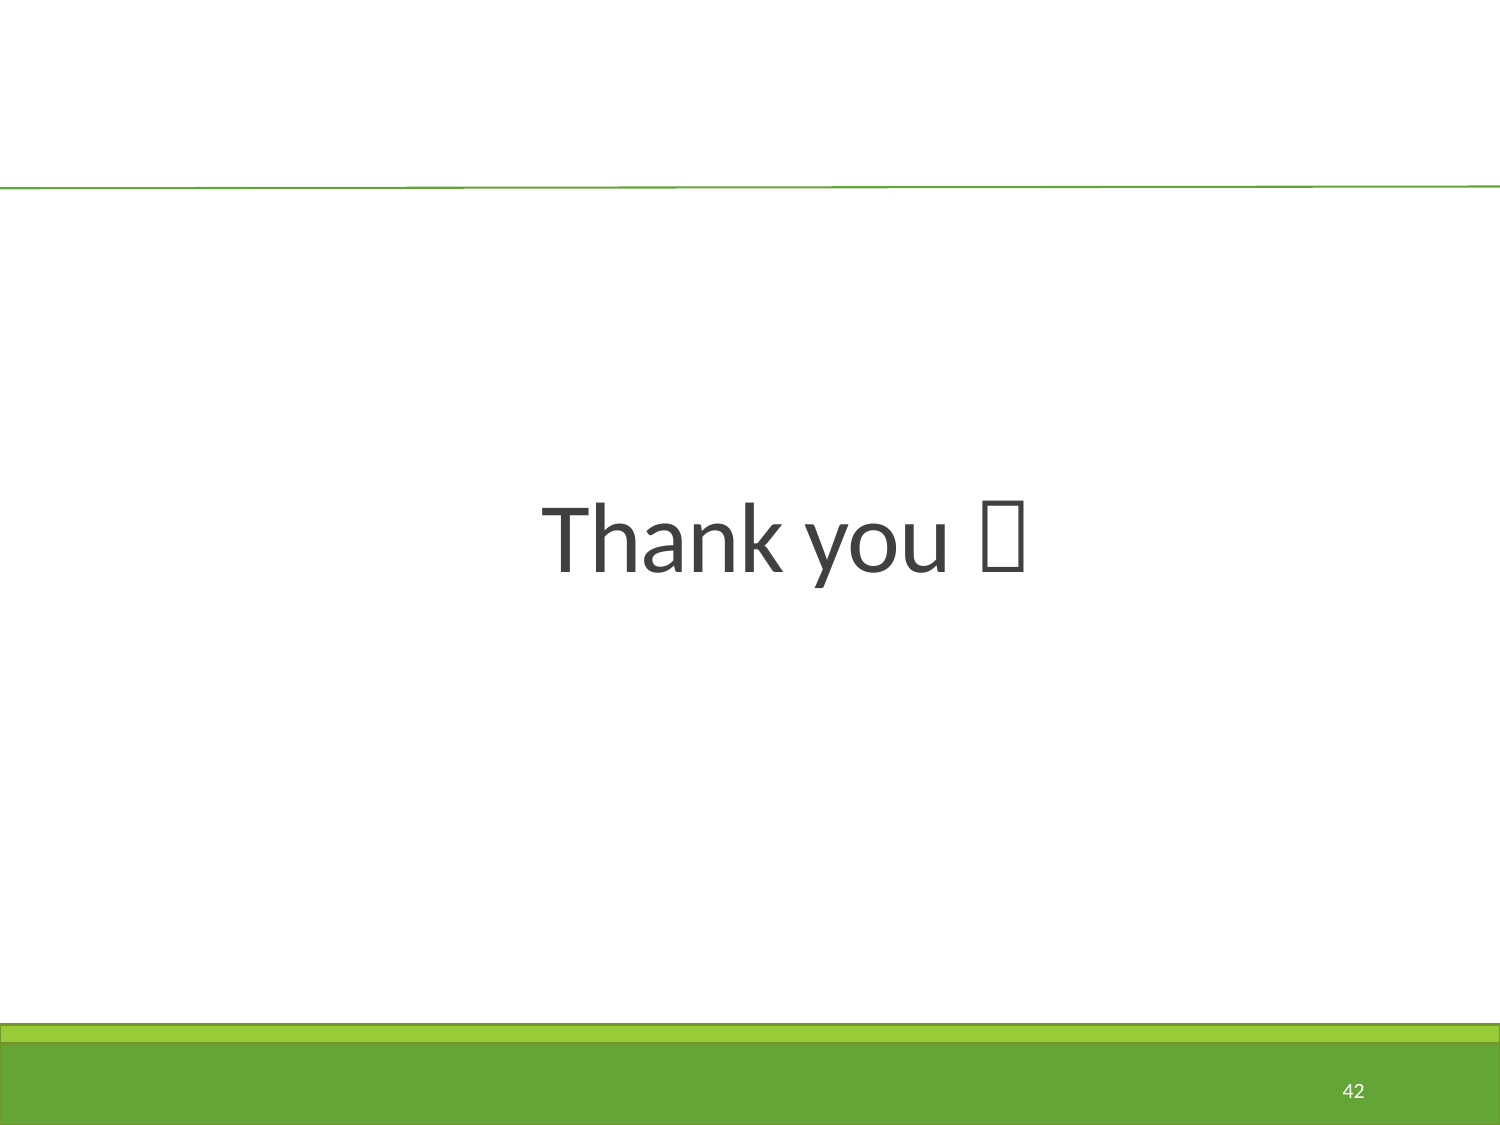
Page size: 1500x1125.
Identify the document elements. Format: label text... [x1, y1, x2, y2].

title Thank you  [112, 450, 1463, 601]
